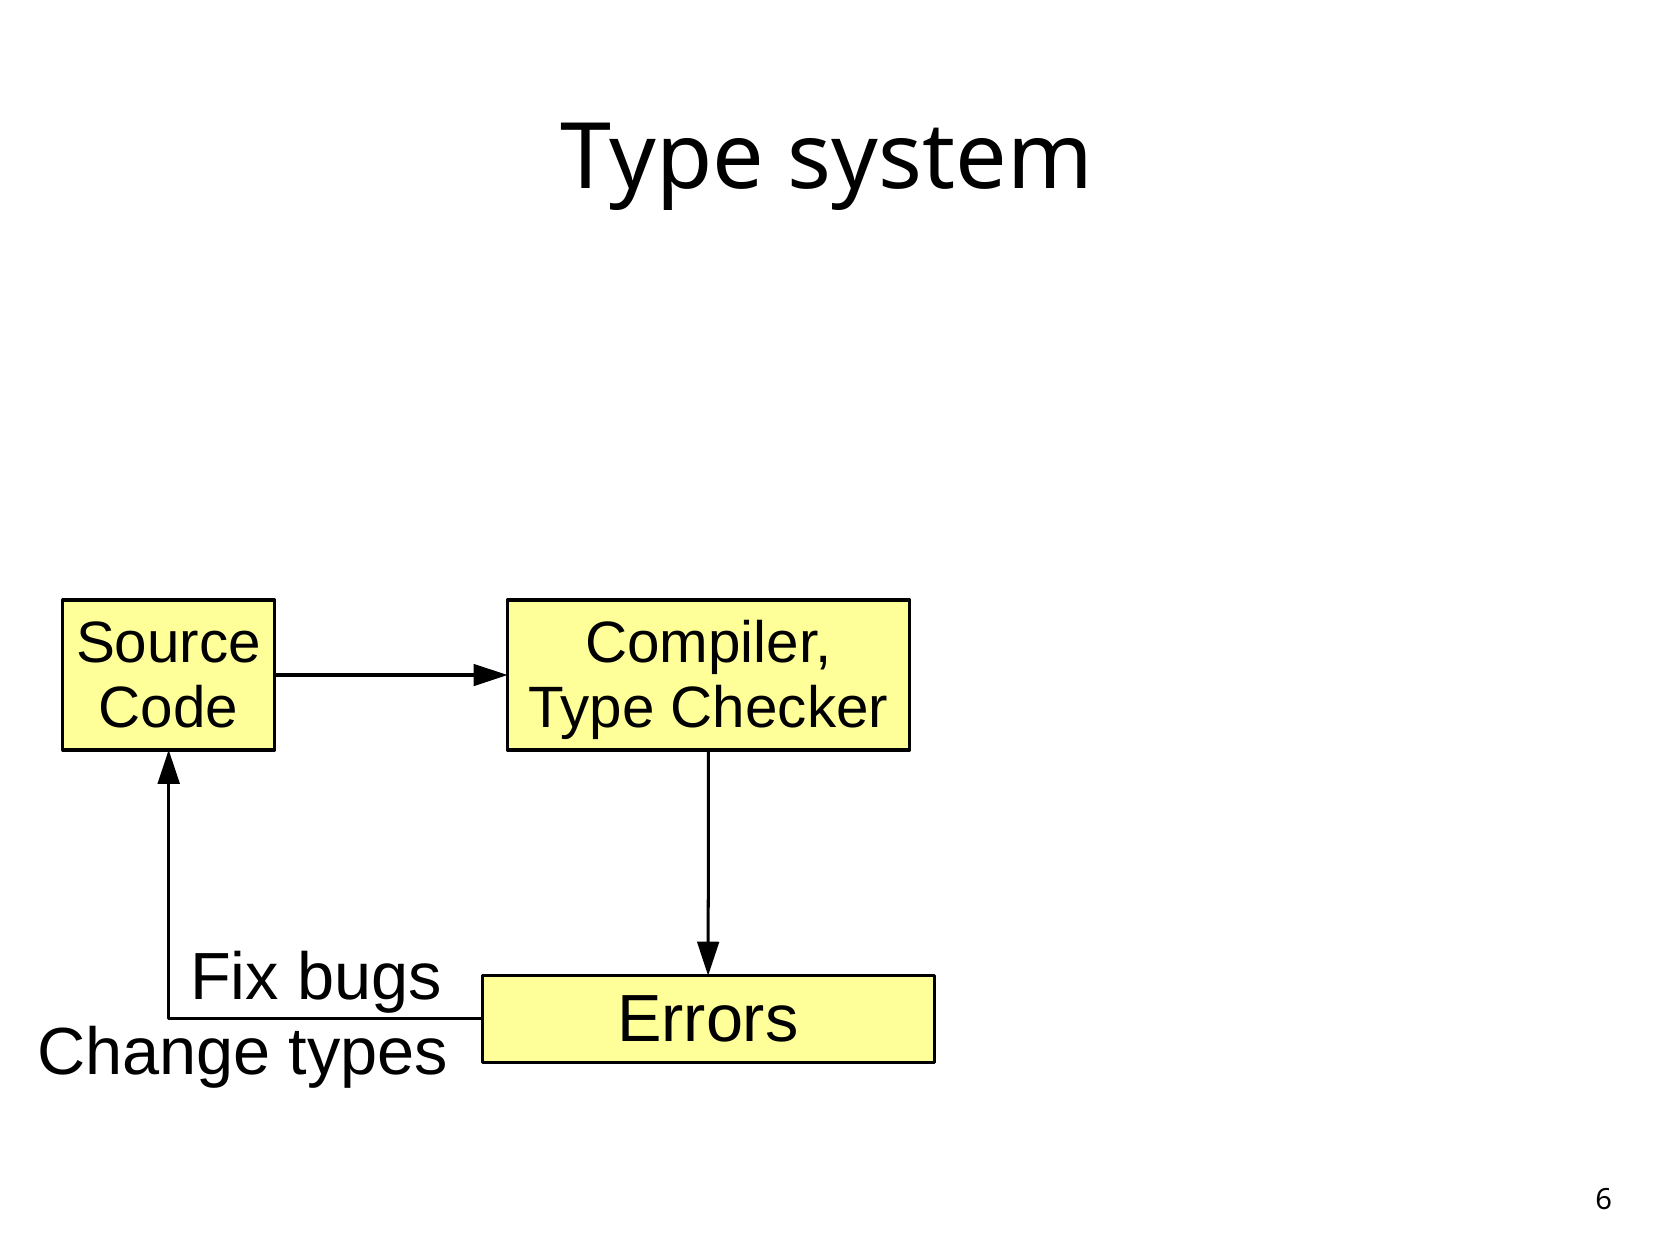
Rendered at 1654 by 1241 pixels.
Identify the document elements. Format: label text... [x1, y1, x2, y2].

text_box Fix bugs [175, 931, 458, 1000]
text_box Errors [482, 975, 935, 1063]
text_box Compiler, Type Checker [507, 600, 910, 751]
text_box Change types [22, 1000, 465, 1102]
title Type system [82, 49, 1571, 257]
text_box Source Code [62, 600, 275, 751]
